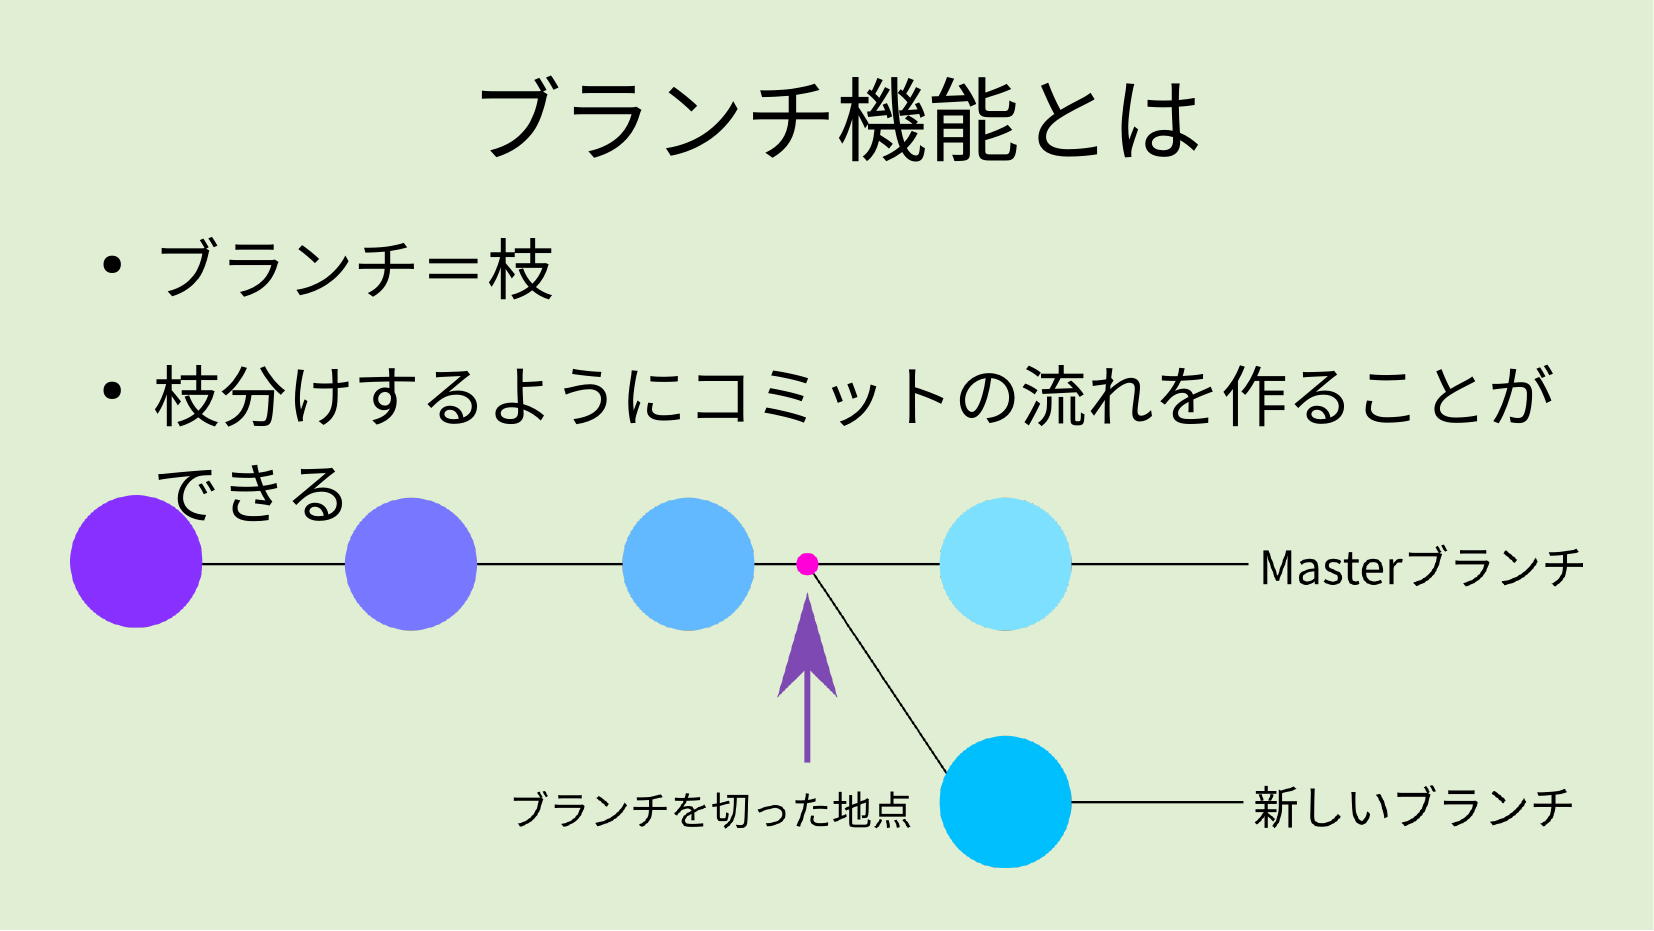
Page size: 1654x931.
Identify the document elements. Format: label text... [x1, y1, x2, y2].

list ブランチ＝枝 枝分けするようにコミットの流れを作ることができる [82, 217, 1571, 495]
title ブランチ機能とは [82, 37, 1571, 193]
picture [70, 495, 1583, 868]
